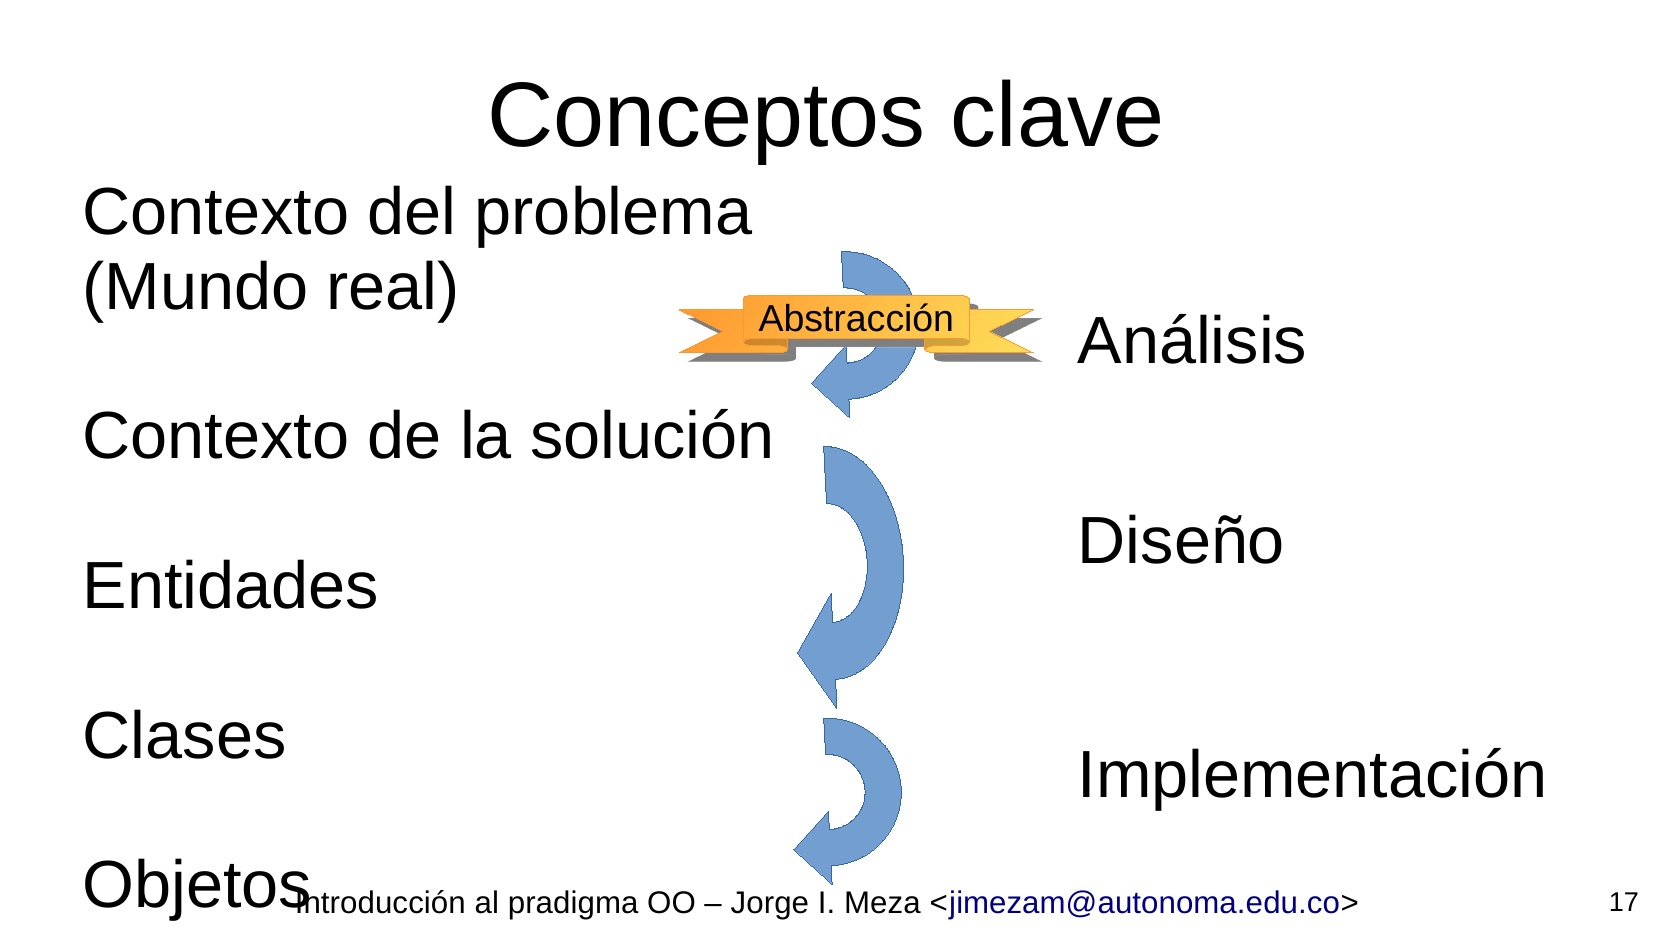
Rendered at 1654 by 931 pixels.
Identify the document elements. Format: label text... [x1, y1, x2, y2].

subtitle Contexto del problema (Mundo real) Contexto de la solución Entidades Clases Objetos [82, 174, 1571, 922]
text_box [841, 251, 913, 295]
text_box [811, 339, 918, 418]
title Conceptos clave [82, 37, 1571, 174]
text_box [793, 718, 902, 885]
text_box Abstracción [679, 295, 1034, 353]
text_box Análisis Diseño Implementación [1062, 295, 1564, 820]
text_box [797, 446, 904, 709]
